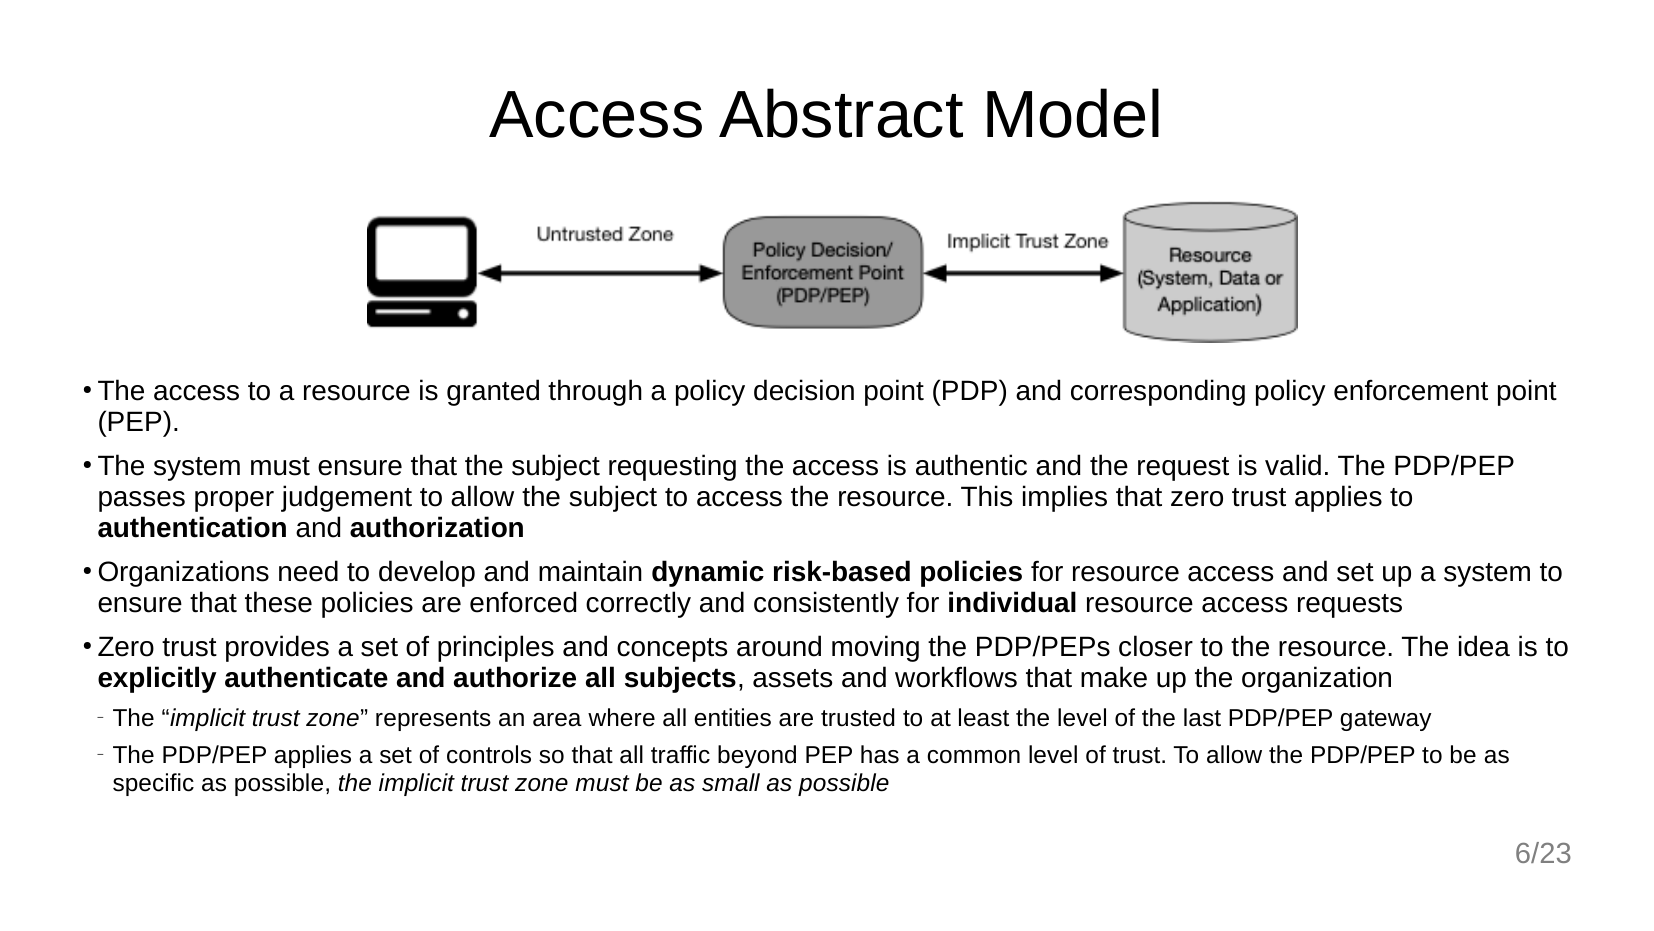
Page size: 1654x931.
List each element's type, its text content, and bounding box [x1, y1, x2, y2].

picture [367, 192, 1298, 343]
list The access to a resource is granted through a policy decision point (PDP) and corresponding policy enforcement point (PEP). The system must ensure that the subject requesting the access is authentic and the request is valid. The PDP/PEP passes proper judgement to allow the subject to access the resource. This implies that zero trust applies to authentication and authorization Organizations need to develop and maintain dynamic risk-based policies for resource access and set up a system to ensure that these policies are enforced correctly and consistently for individual resource access requests Zero trust provides a set of principles and concepts around moving the PDP/PEPs closer to the resource. The idea is to explicitly authenticate and authorize all subjects, assets and workflows that make up the organization The “implicit trust zone” represents an area where all entities are trusted to at least the level of the last PDP/PEP gateway The PDP/PEP applies a set of controls so that all traffic beyond PEP has a common level of trust. To allow the PDP/PEP to be as specific as possible, the implicit trust zone must be as small as possible [82, 375, 1571, 826]
title Access Abstract Model [82, 37, 1571, 193]
text_box <number>/23 [1500, 829, 1651, 931]
